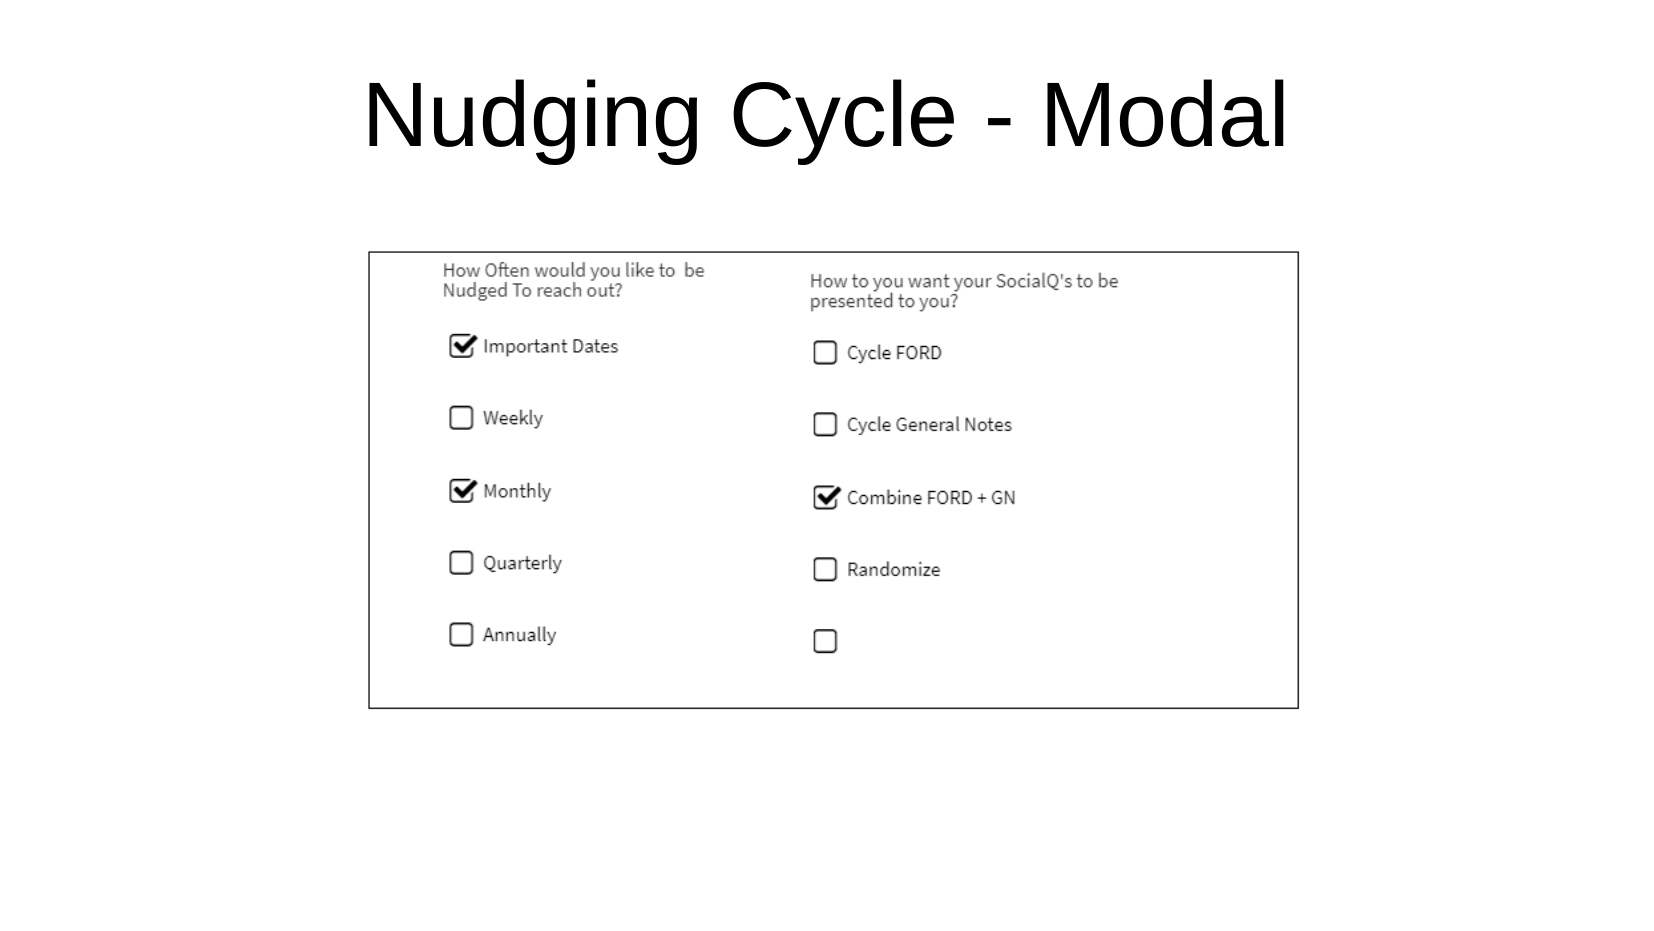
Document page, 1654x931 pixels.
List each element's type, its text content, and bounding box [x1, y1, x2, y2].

picture [322, 217, 1331, 758]
title Nudging Cycle - Modal [82, 37, 1571, 193]
